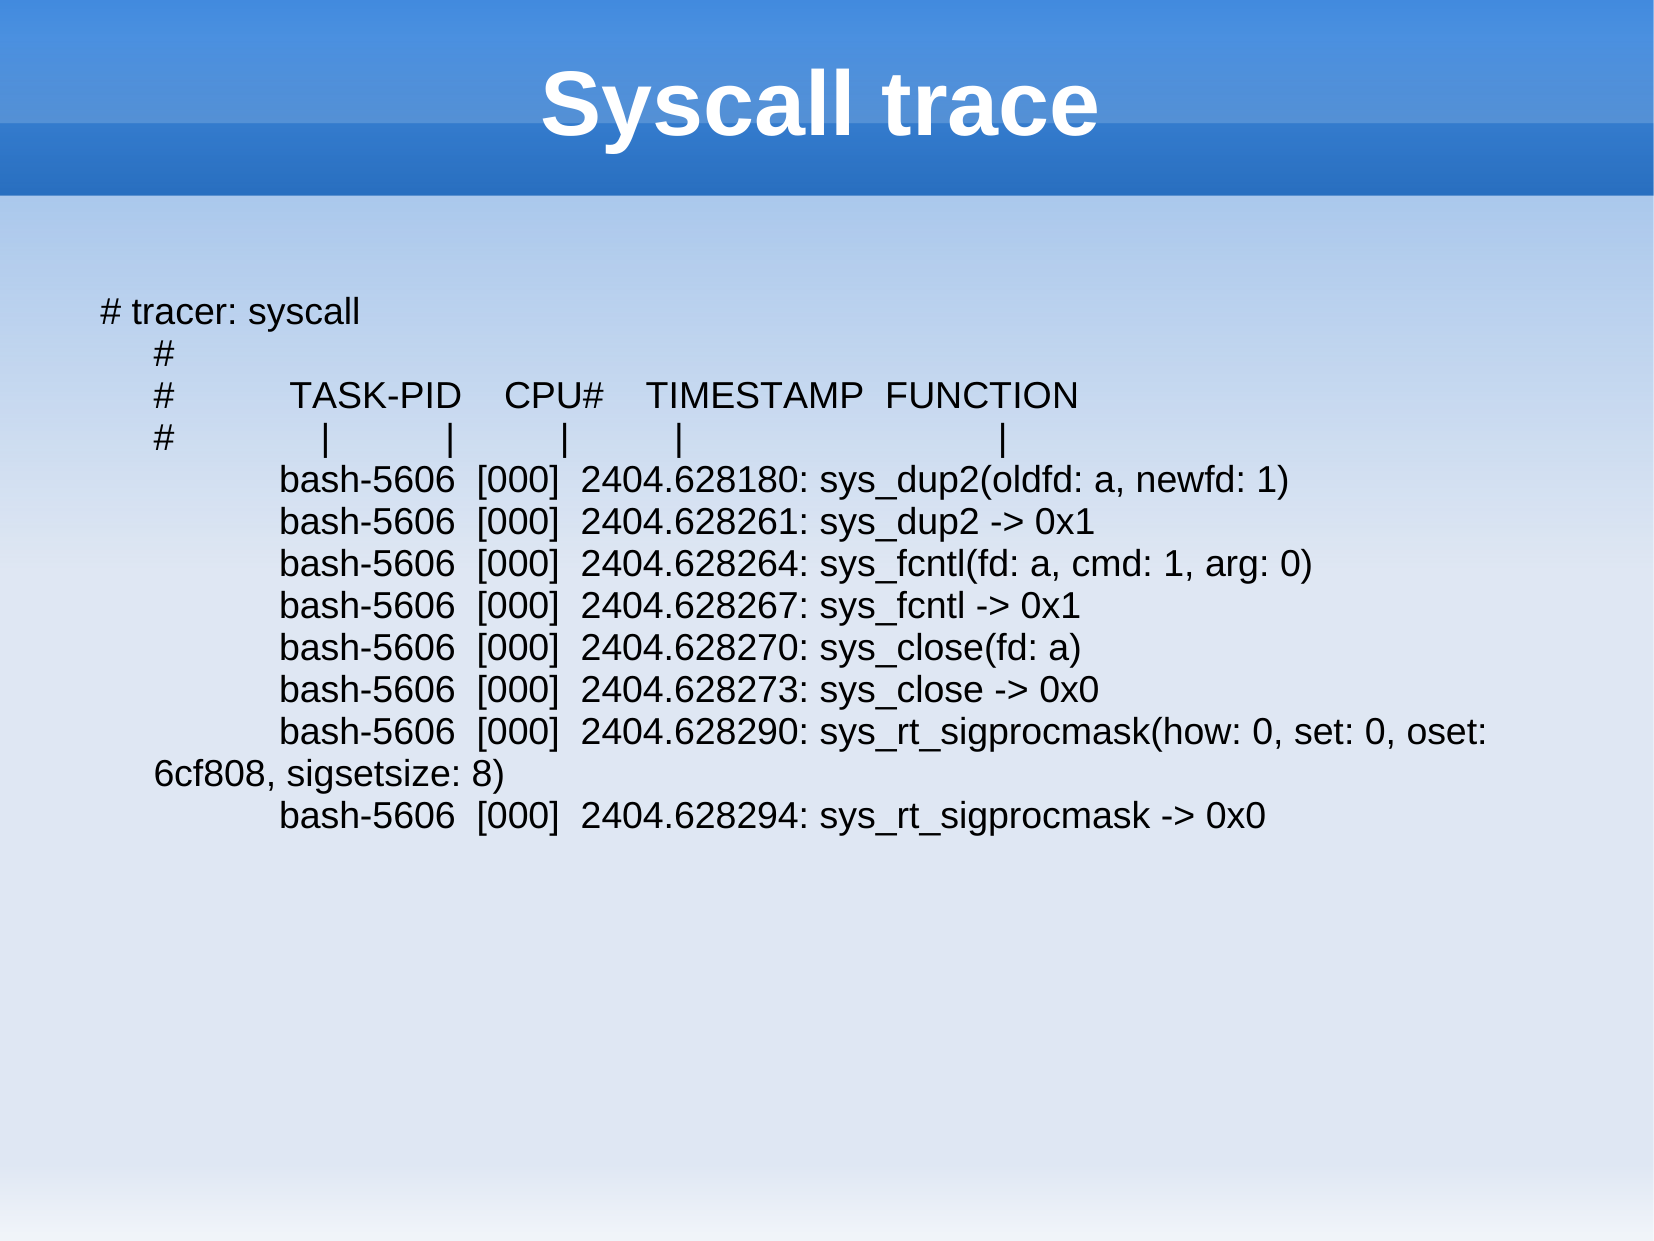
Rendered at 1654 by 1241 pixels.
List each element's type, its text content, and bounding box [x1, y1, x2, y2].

list # tracer: syscall # # TASK-PID CPU# TIMESTAMP FUNCTION # | | | | | bash-5606 [000] 2404.628180: sys_dup2(oldfd: a, newfd: 1) bash-5606 [000] 2404.628261: sys_dup2 -> 0x1 bash-5606 [000] 2404.628264: sys_fcntl(fd: a, cmd: 1, arg: 0) bash-5606 [000] 2404.628267: sys_fcntl -> 0x1 bash-5606 [000] 2404.628270: sys_close(fd: a) bash-5606 [000] 2404.628273: sys_close -> 0x0 bash-5606 [000] 2404.628290: sys_rt_sigprocmask(how: 0, set: 0, oset: 6cf808, sigsetsize: 8) bash-5606 [000] 2404.628294: sys_rt_sigprocmask -> 0x0 [82, 290, 1571, 1094]
picture [0, 0, 1654, 1241]
title Syscall trace [76, 7, 1565, 200]
